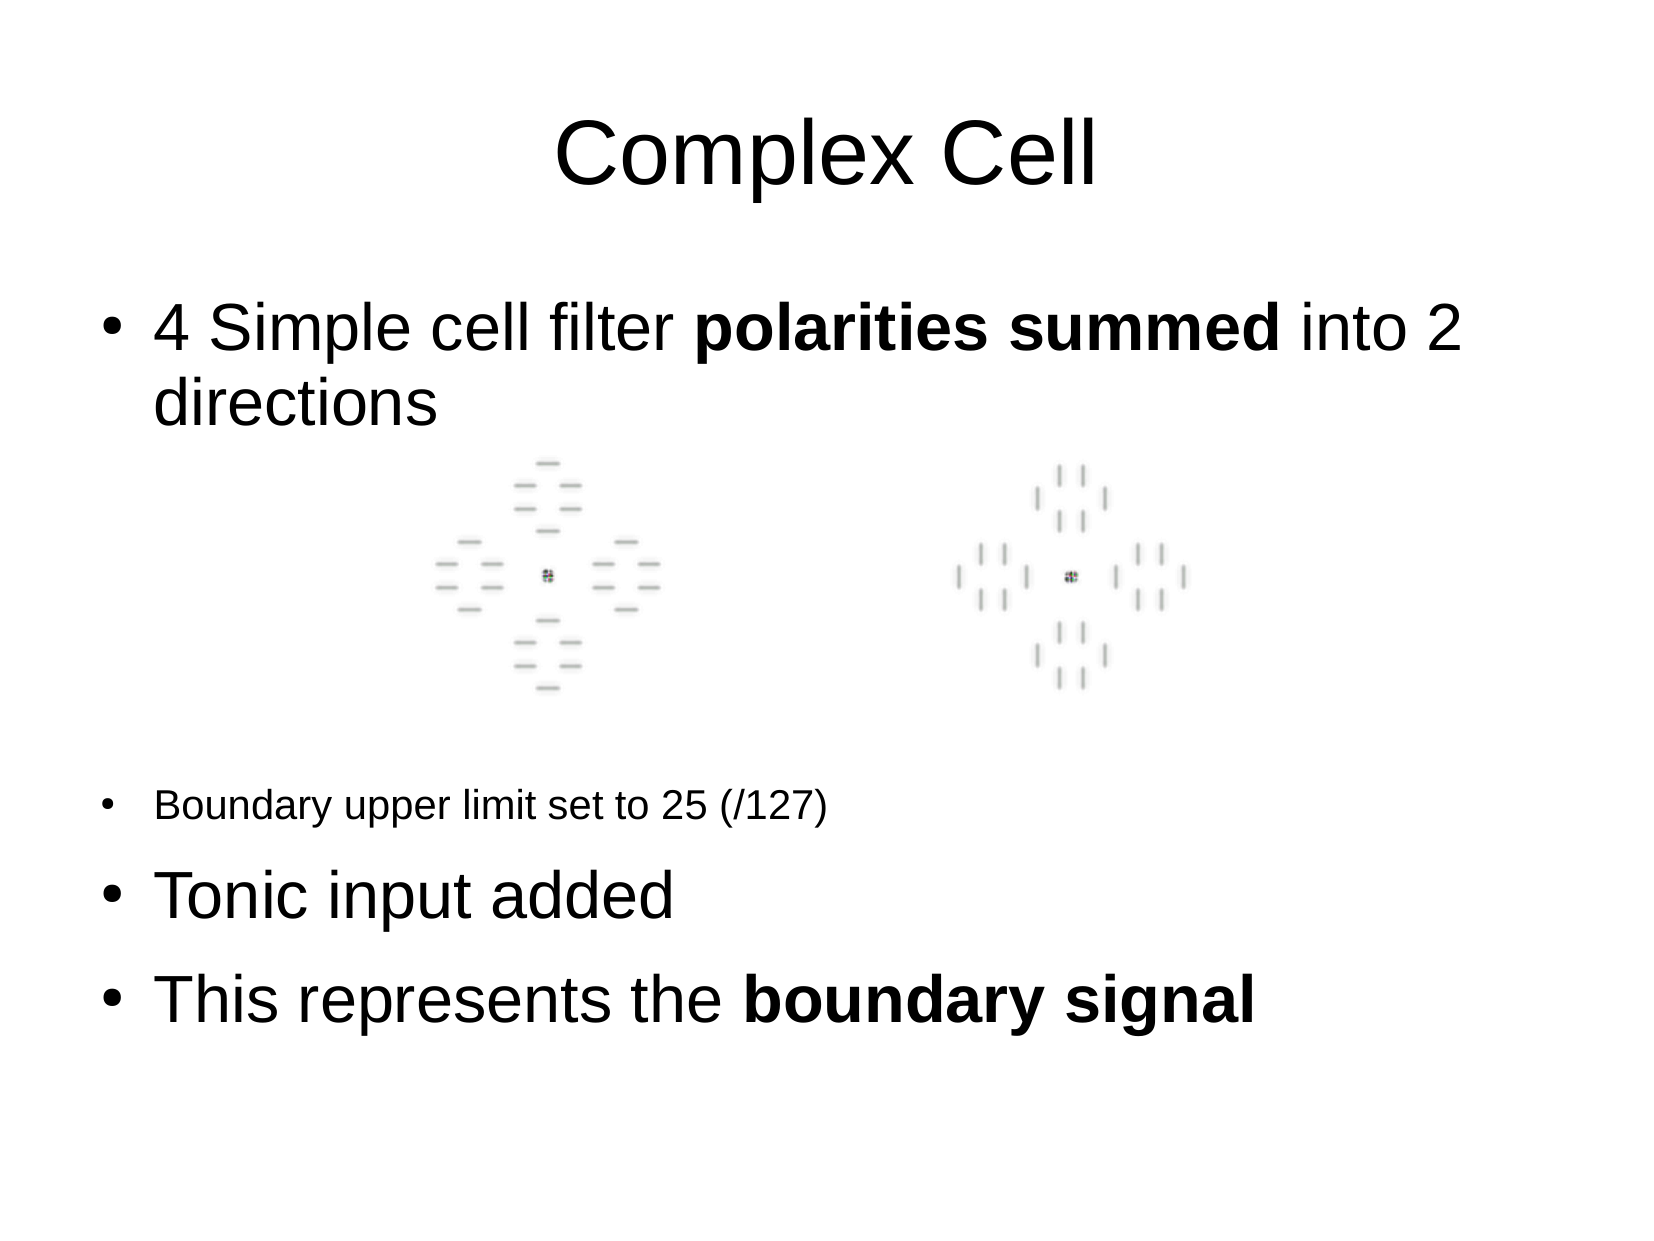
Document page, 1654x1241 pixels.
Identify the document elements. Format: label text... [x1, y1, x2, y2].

list 4 Simple cell filter polarities summed into 2 directions Boundary upper limit set to 25 (/127) Tonic input added This represents the boundary signal [82, 290, 1538, 1141]
picture [390, 420, 705, 736]
title Complex Cell [82, 49, 1571, 257]
picture [917, 422, 1231, 736]
